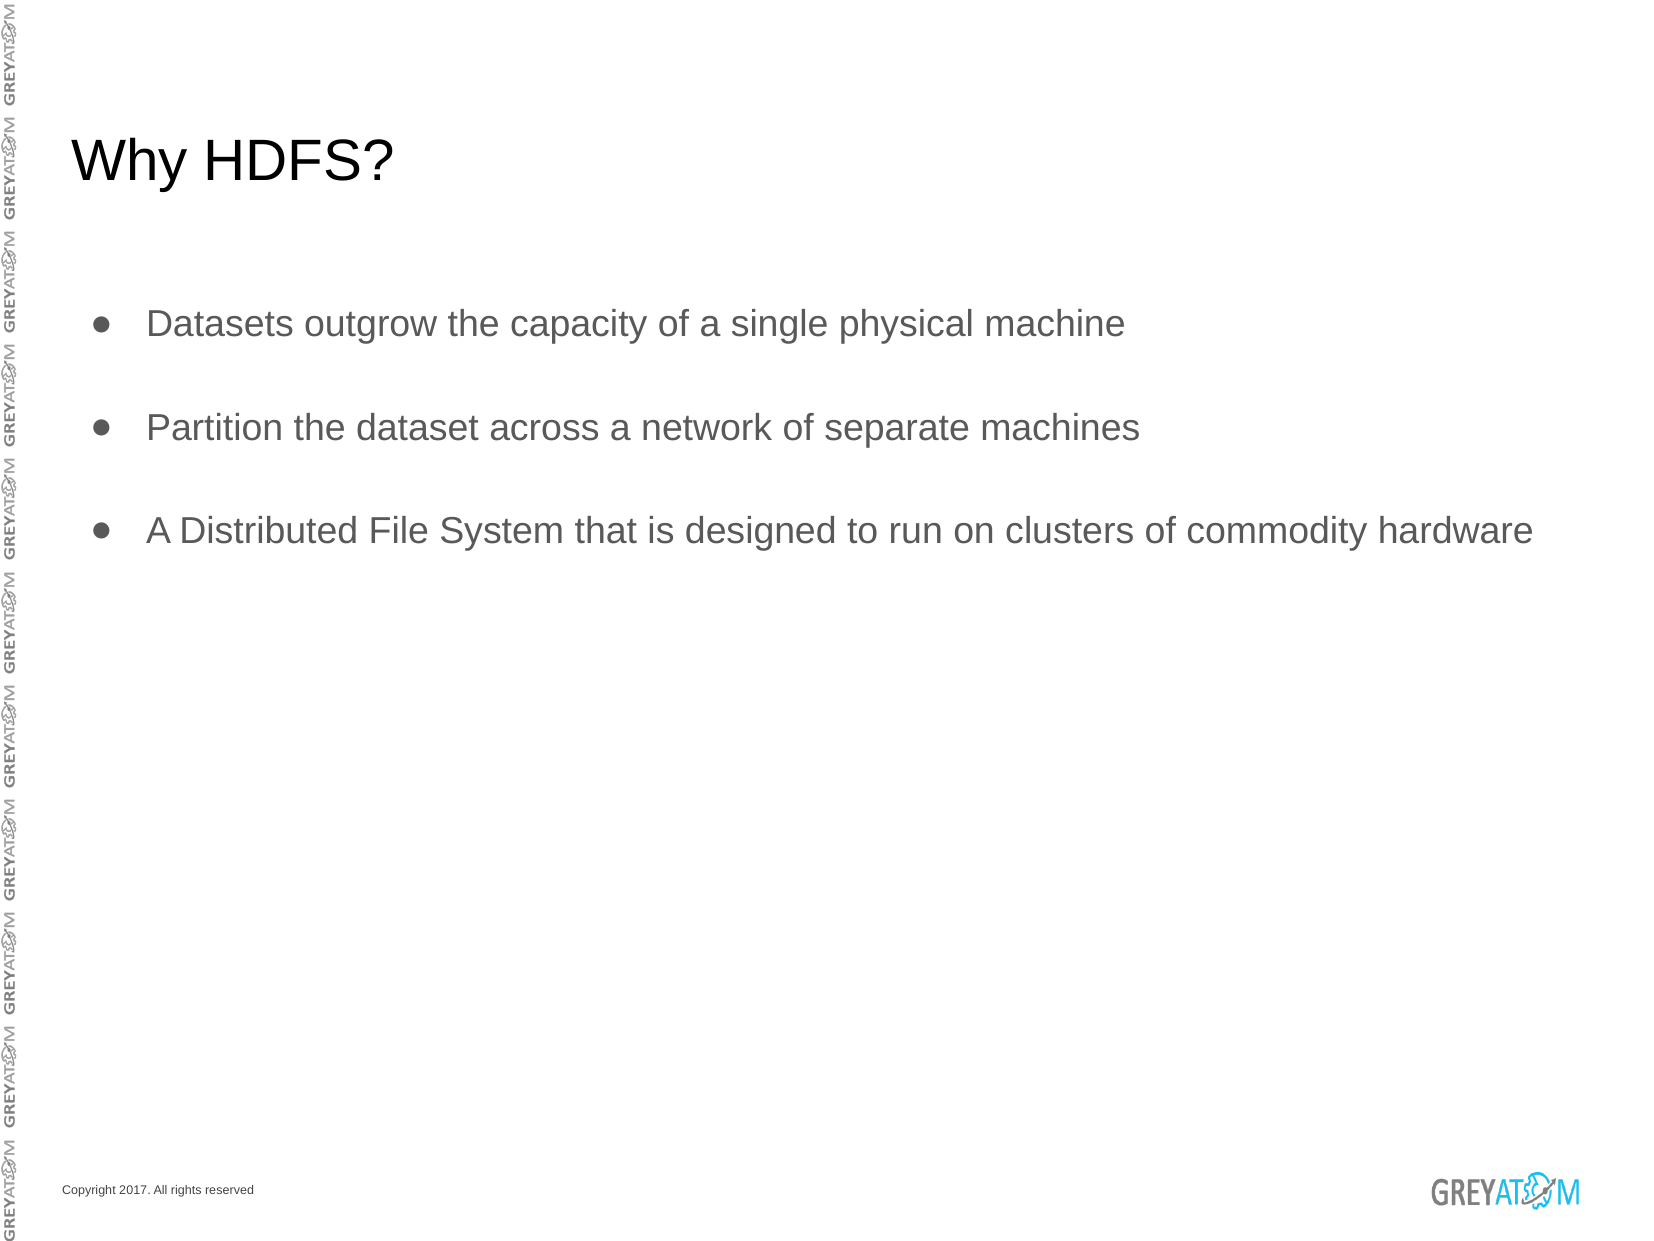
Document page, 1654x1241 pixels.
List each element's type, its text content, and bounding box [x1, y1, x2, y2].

picture [1, 231, 17, 333]
picture [1, 685, 17, 788]
text_box Why HDFS? [56, 107, 1597, 245]
picture [1, 458, 17, 560]
picture [1, 1140, 17, 1241]
picture [1, 912, 17, 1015]
picture [1, 799, 17, 901]
picture [1, 572, 17, 674]
picture [1430, 1168, 1581, 1212]
picture [1, 4, 17, 106]
picture [1, 117, 17, 220]
picture [1, 1026, 17, 1128]
picture [1, 344, 17, 447]
text_box Datasets outgrow the capacity of a single physical machine Partition the dataset across a network of separate machines A Distributed File System that is designed to run on clusters of commodity hardware [56, 277, 1597, 1102]
